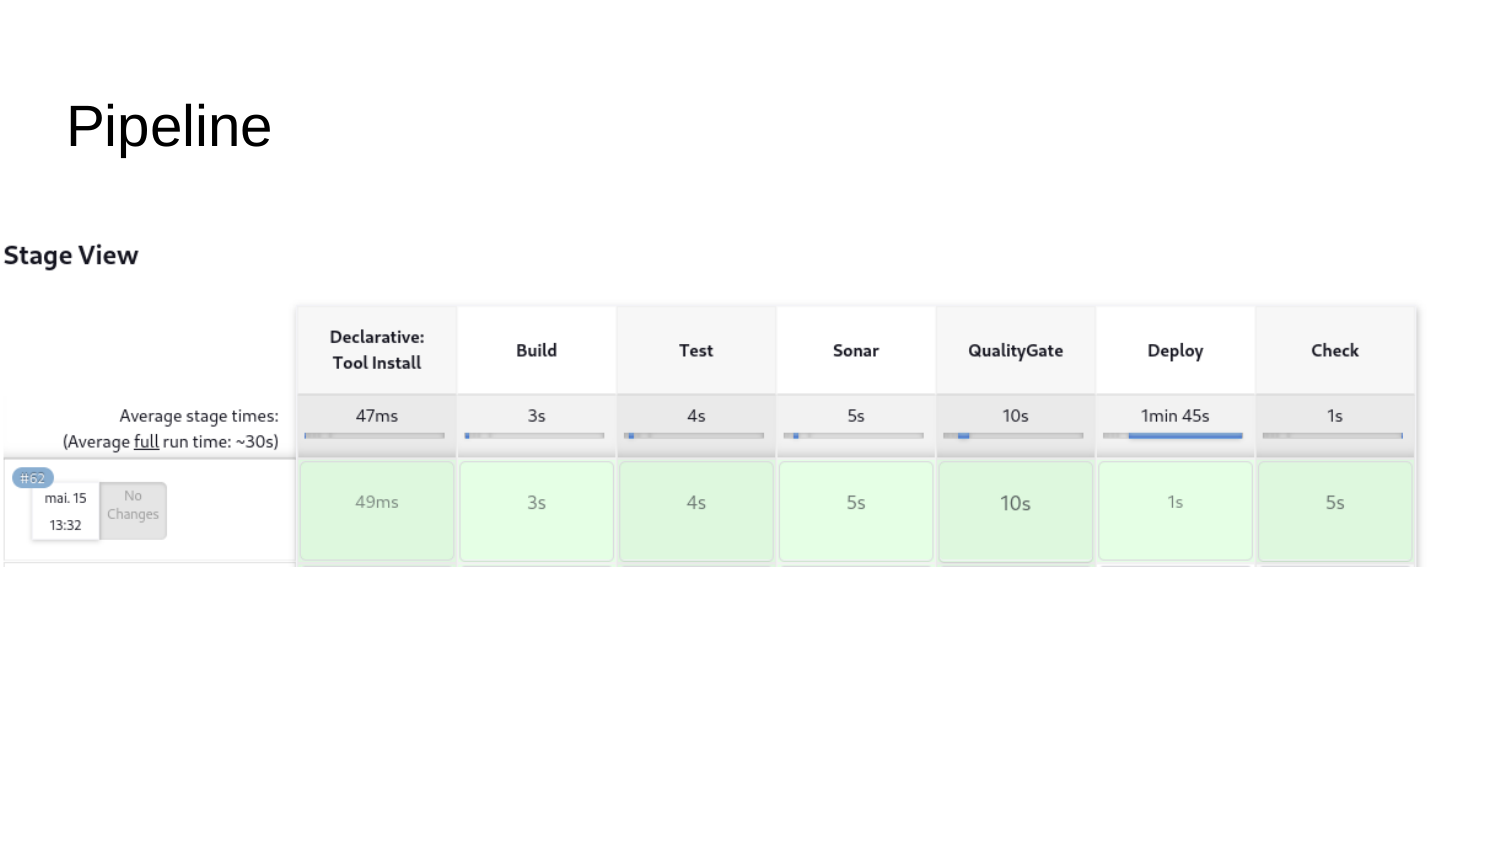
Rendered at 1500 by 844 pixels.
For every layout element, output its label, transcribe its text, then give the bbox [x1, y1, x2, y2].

picture [0, 236, 1500, 567]
title Pipeline [51, 72, 1449, 167]
